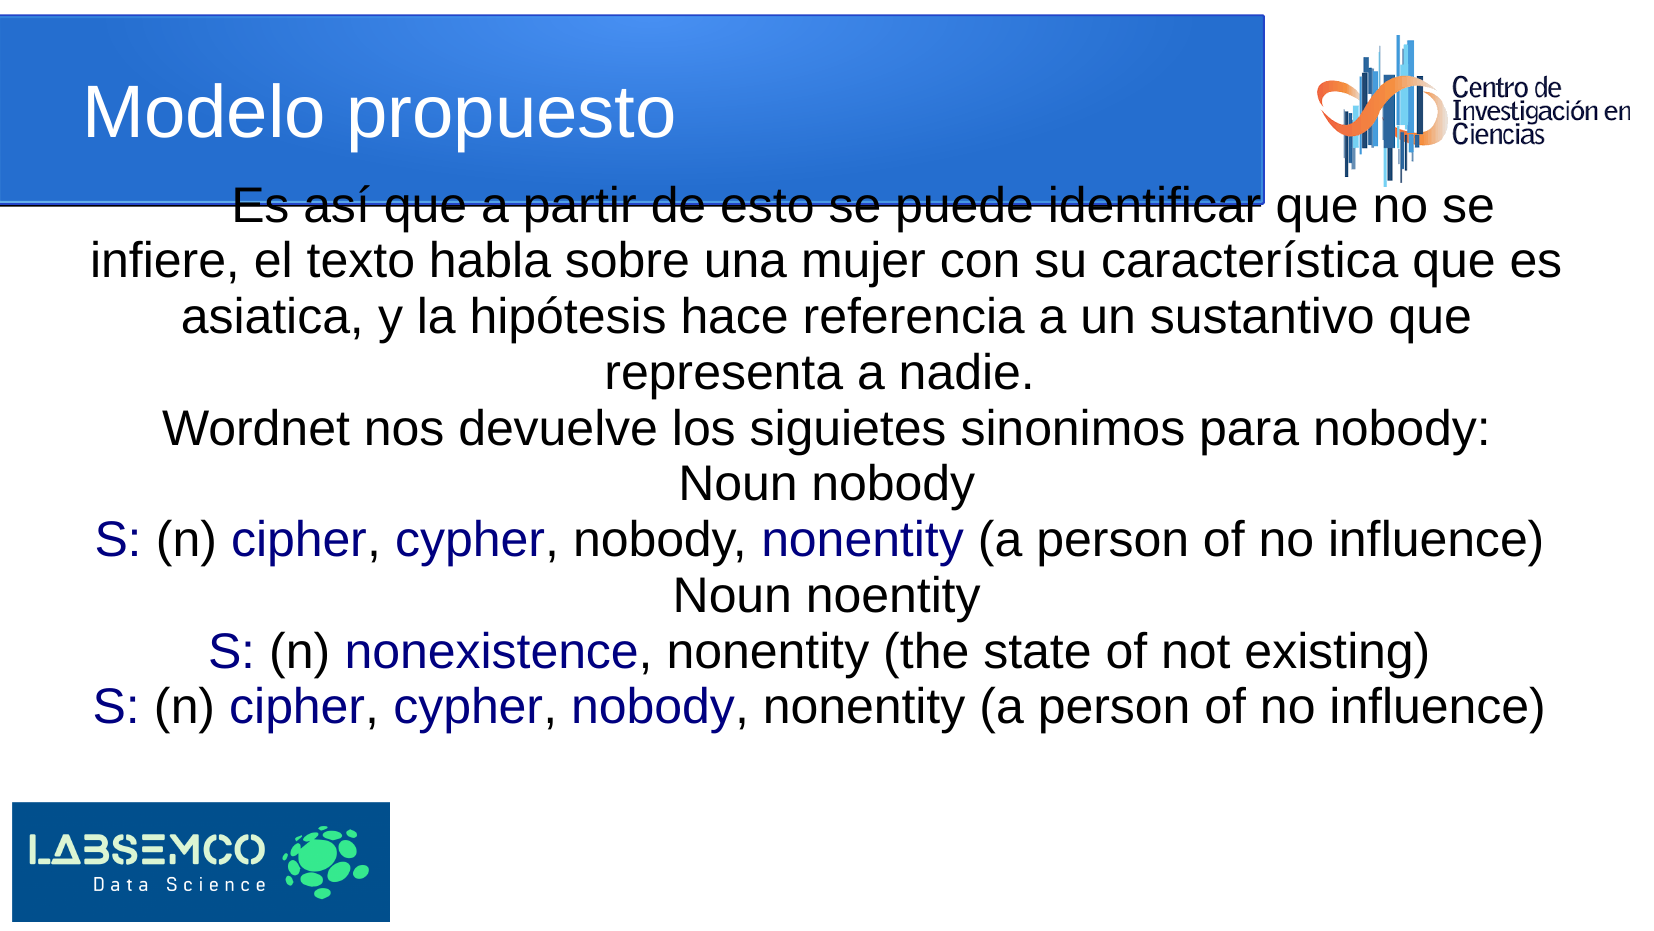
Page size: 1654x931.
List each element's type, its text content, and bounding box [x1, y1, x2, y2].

title Modelo propuesto [82, 35, 1235, 189]
picture [11, 801, 390, 922]
subtitle Es así que a partir de esto se puede identificar que no se infiere, el texto habla sobre una mujer con su característica que es asiatica, y la hipótesis hace referencia a un sustantivo que representa a nadie. Wordnet nos devuelve los siguietes sinonimos para nobody: Noun nobody S: (n) cipher, cypher, nobody, nonentity (a person of no influence) Noun noentity S: (n) nonexistence, nonentity (the state of not existing) S: (n) cipher, cypher, nobody, nonentity (a person of no influence) [82, 17, 1571, 795]
picture [1317, 35, 1630, 187]
